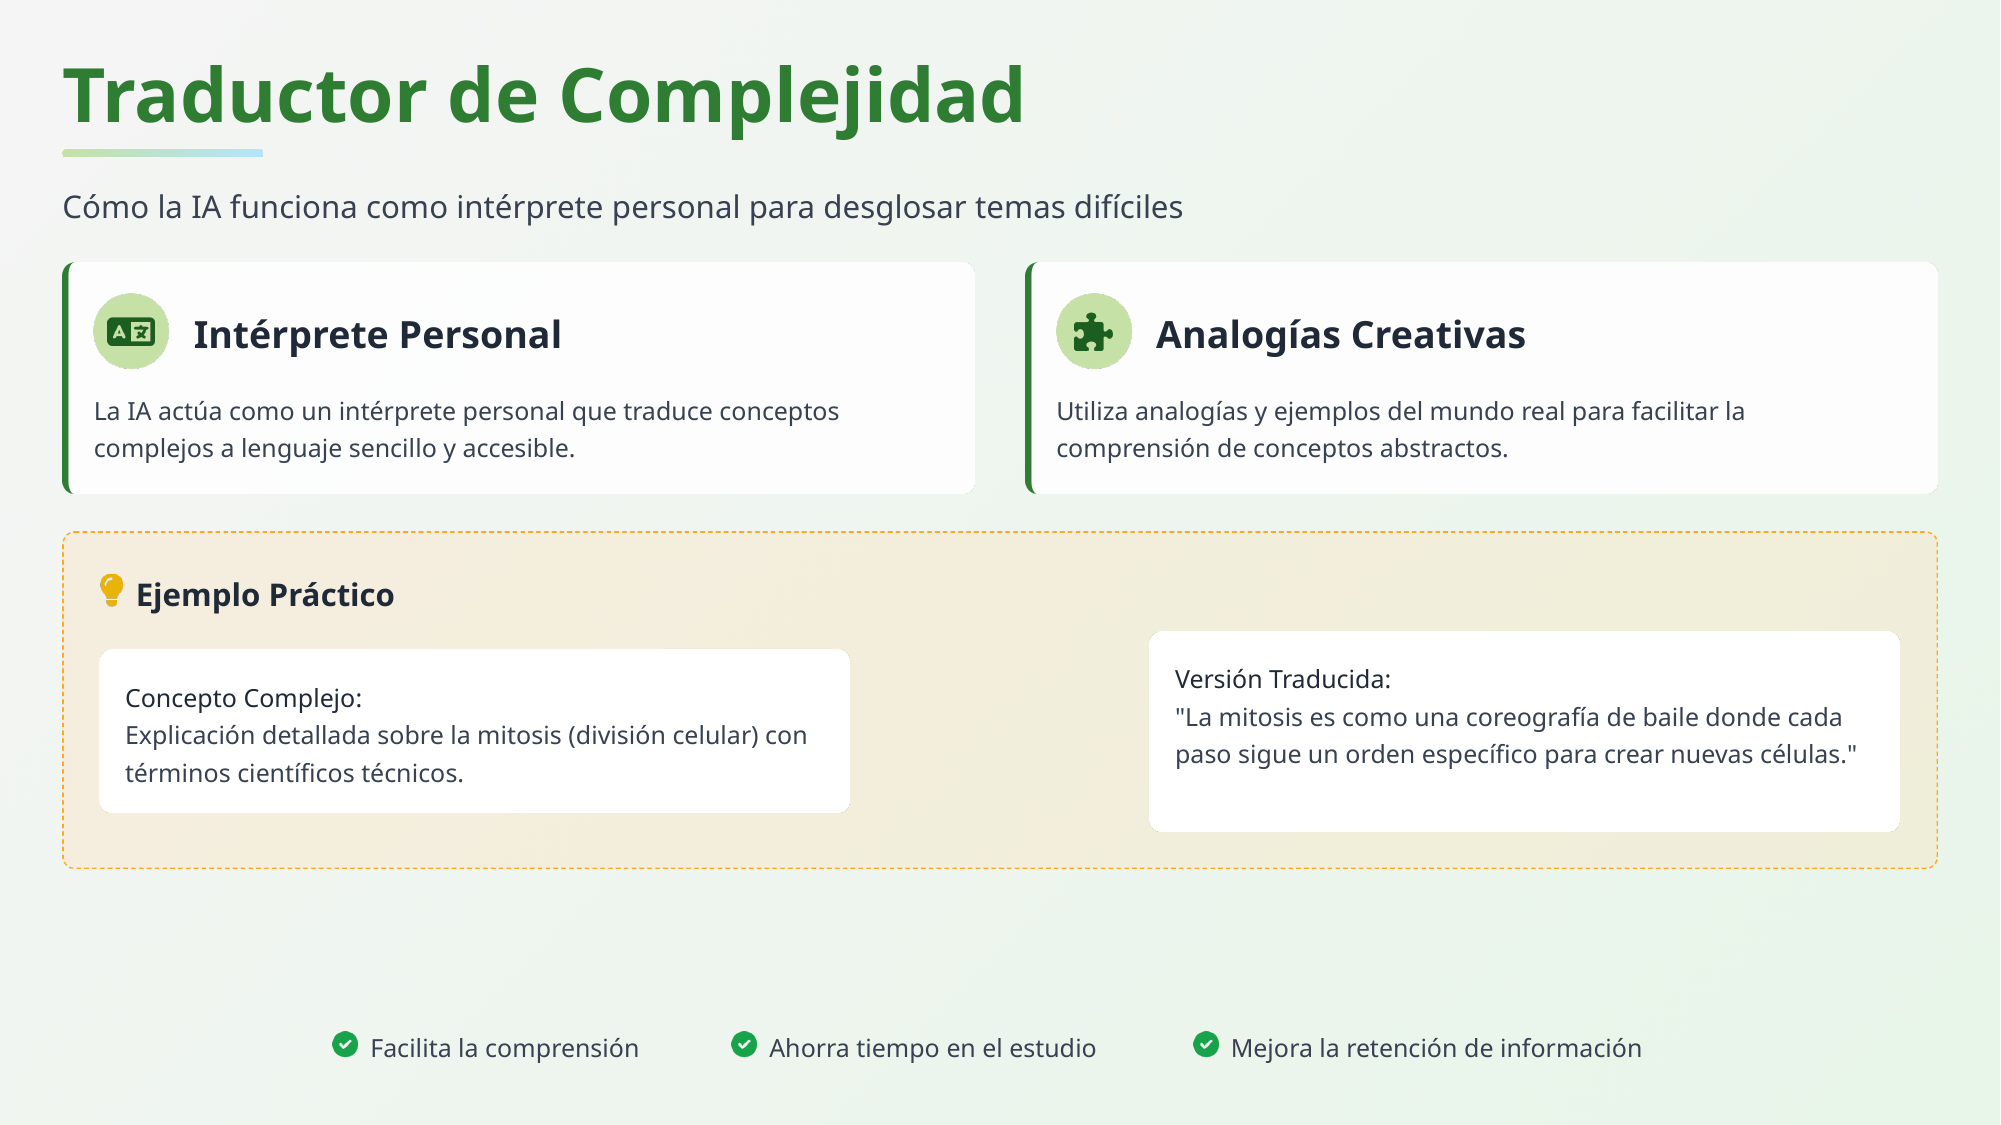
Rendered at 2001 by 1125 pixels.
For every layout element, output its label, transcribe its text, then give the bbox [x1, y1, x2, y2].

text_box Facilita la comprensión [370, 1025, 715, 1063]
text_box Ejemplo Práctico [135, 568, 1936, 613]
text_box Intérprete Personal [193, 306, 691, 357]
text_box Versión Traducida: [1175, 656, 1875, 693]
text_box Concepto Complejo: [125, 675, 825, 712]
text_box Ahorra tiempo en el estudio [769, 1025, 1188, 1063]
text_box Utiliza analogías y ejemplos del mundo real para facilitar la comprensión de conceptos abstractos. [1056, 387, 1907, 463]
text_box Analogías Creativas [1156, 306, 1660, 357]
text_box La IA actúa como un intérprete personal que traduce conceptos complejos a lenguaje sencillo y accesible. [93, 387, 944, 463]
text_box "La mitosis es como una coreografía de baile donde cada paso sigue un orden específico para crear nuevas células." [1175, 693, 1875, 807]
text_box Traductor de Complejidad [62, 62, 2000, 138]
text_box Explicación detallada sobre la mitosis (división celular) con términos científicos técnicos. [125, 712, 825, 788]
text_box Mejora la retención de información [1230, 1025, 1755, 1063]
text_box Cómo la IA funciona como intérprete personal para desglosar temas difíciles [62, 181, 2000, 225]
picture [0, 0, 2000, 1125]
